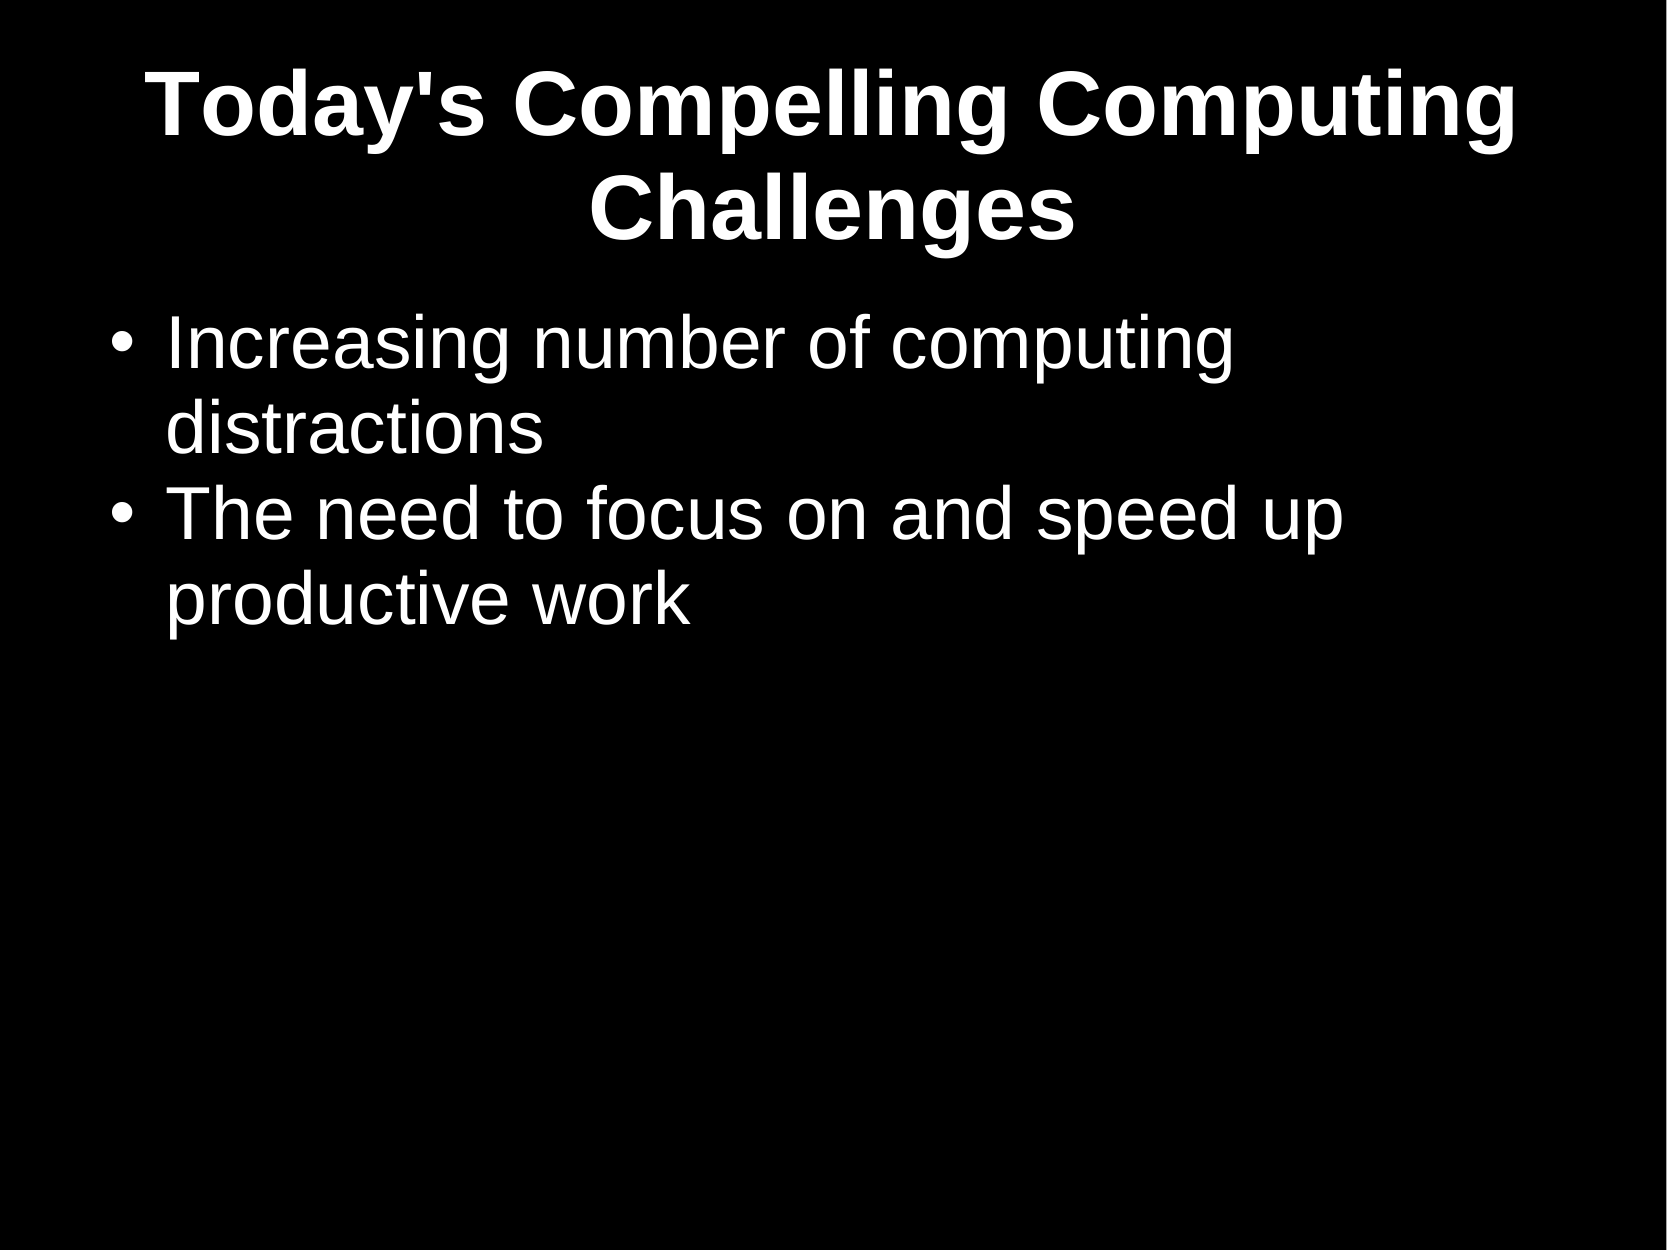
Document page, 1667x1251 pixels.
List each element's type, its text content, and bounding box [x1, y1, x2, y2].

text_box Increasing number of computing distractions The need to focus on and speed up productive work [90, 300, 1577, 728]
text_box Today's Compelling Computing Challenges [90, 51, 1577, 261]
